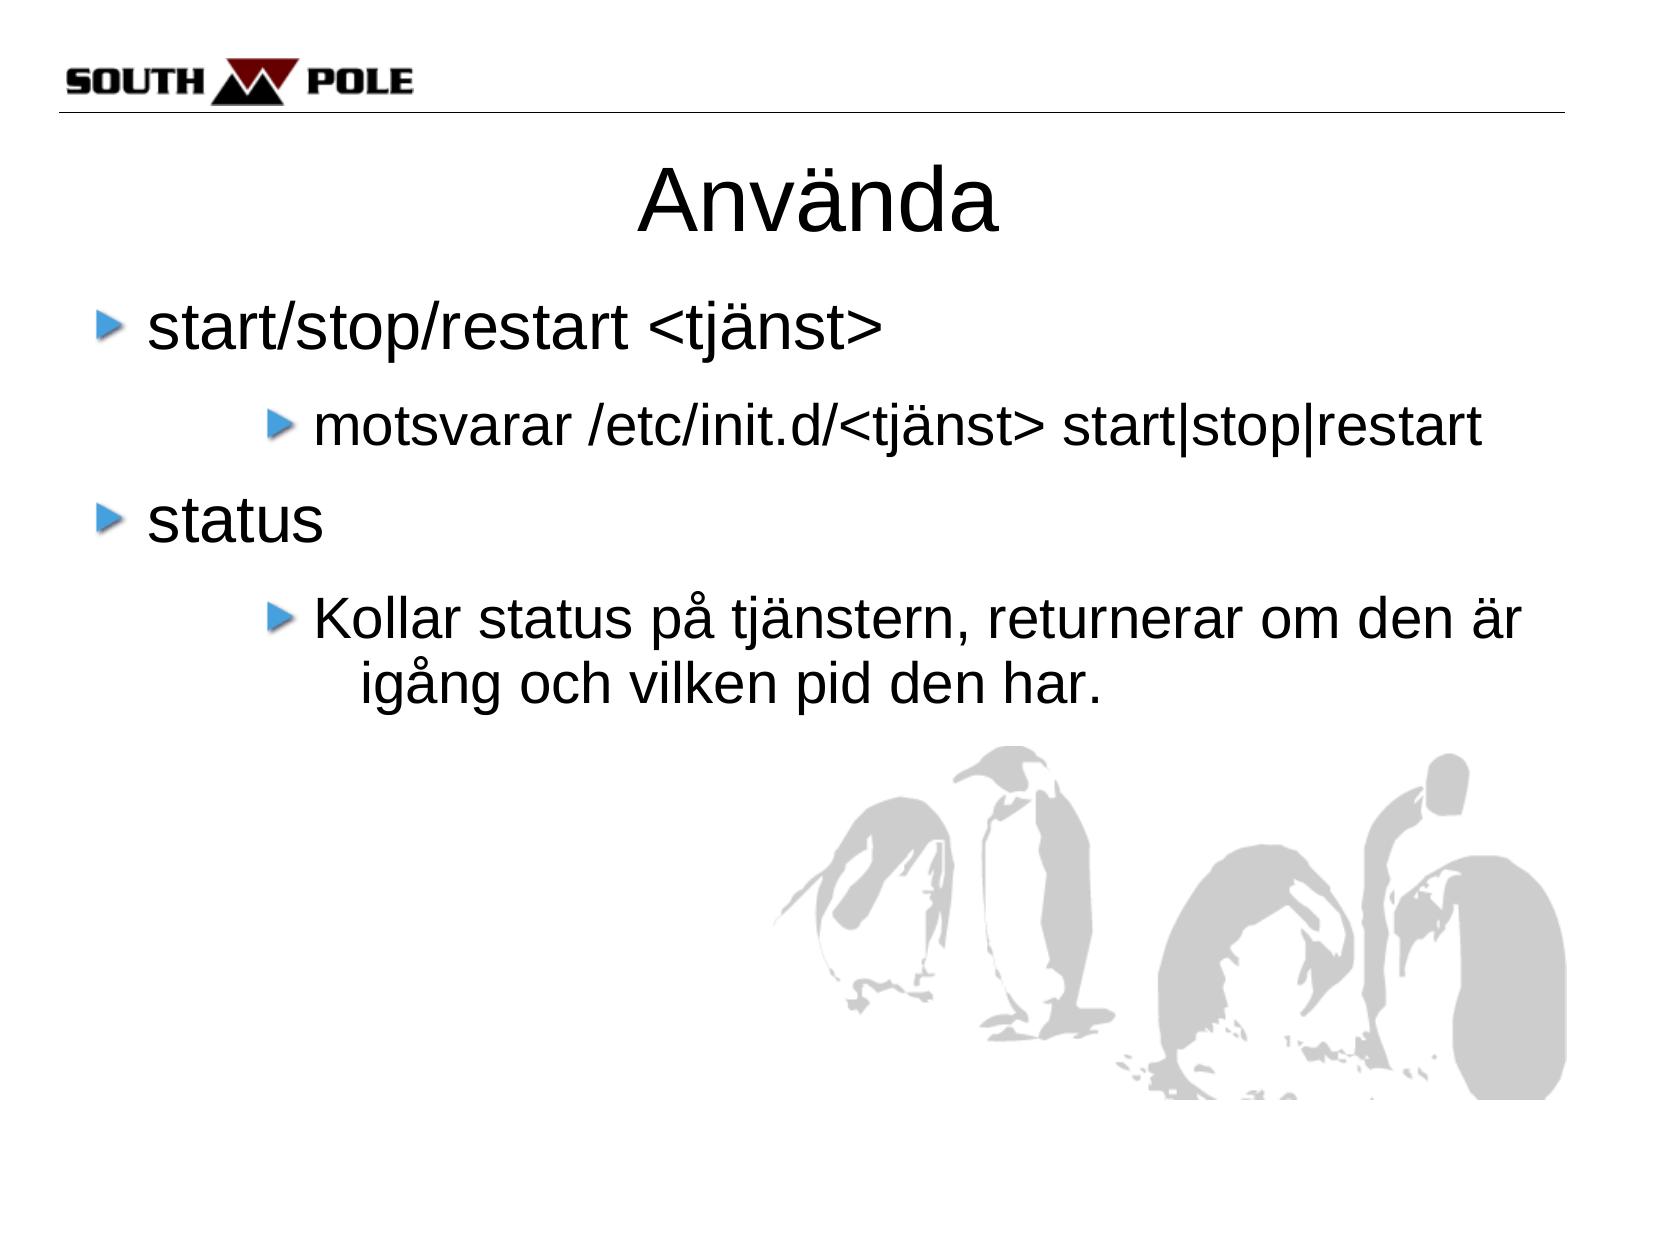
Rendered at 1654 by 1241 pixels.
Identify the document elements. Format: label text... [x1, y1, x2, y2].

list start/stop/restart <tjänst> motsvarar /etc/init.d/<tjänst> start|stop|restart status Kollar status på tjänstern, returnerar om den är igång och vilken pid den har. [76, 288, 1565, 1093]
title Använda [74, 103, 1563, 296]
picture [66, 58, 414, 106]
picture [773, 746, 1567, 1100]
